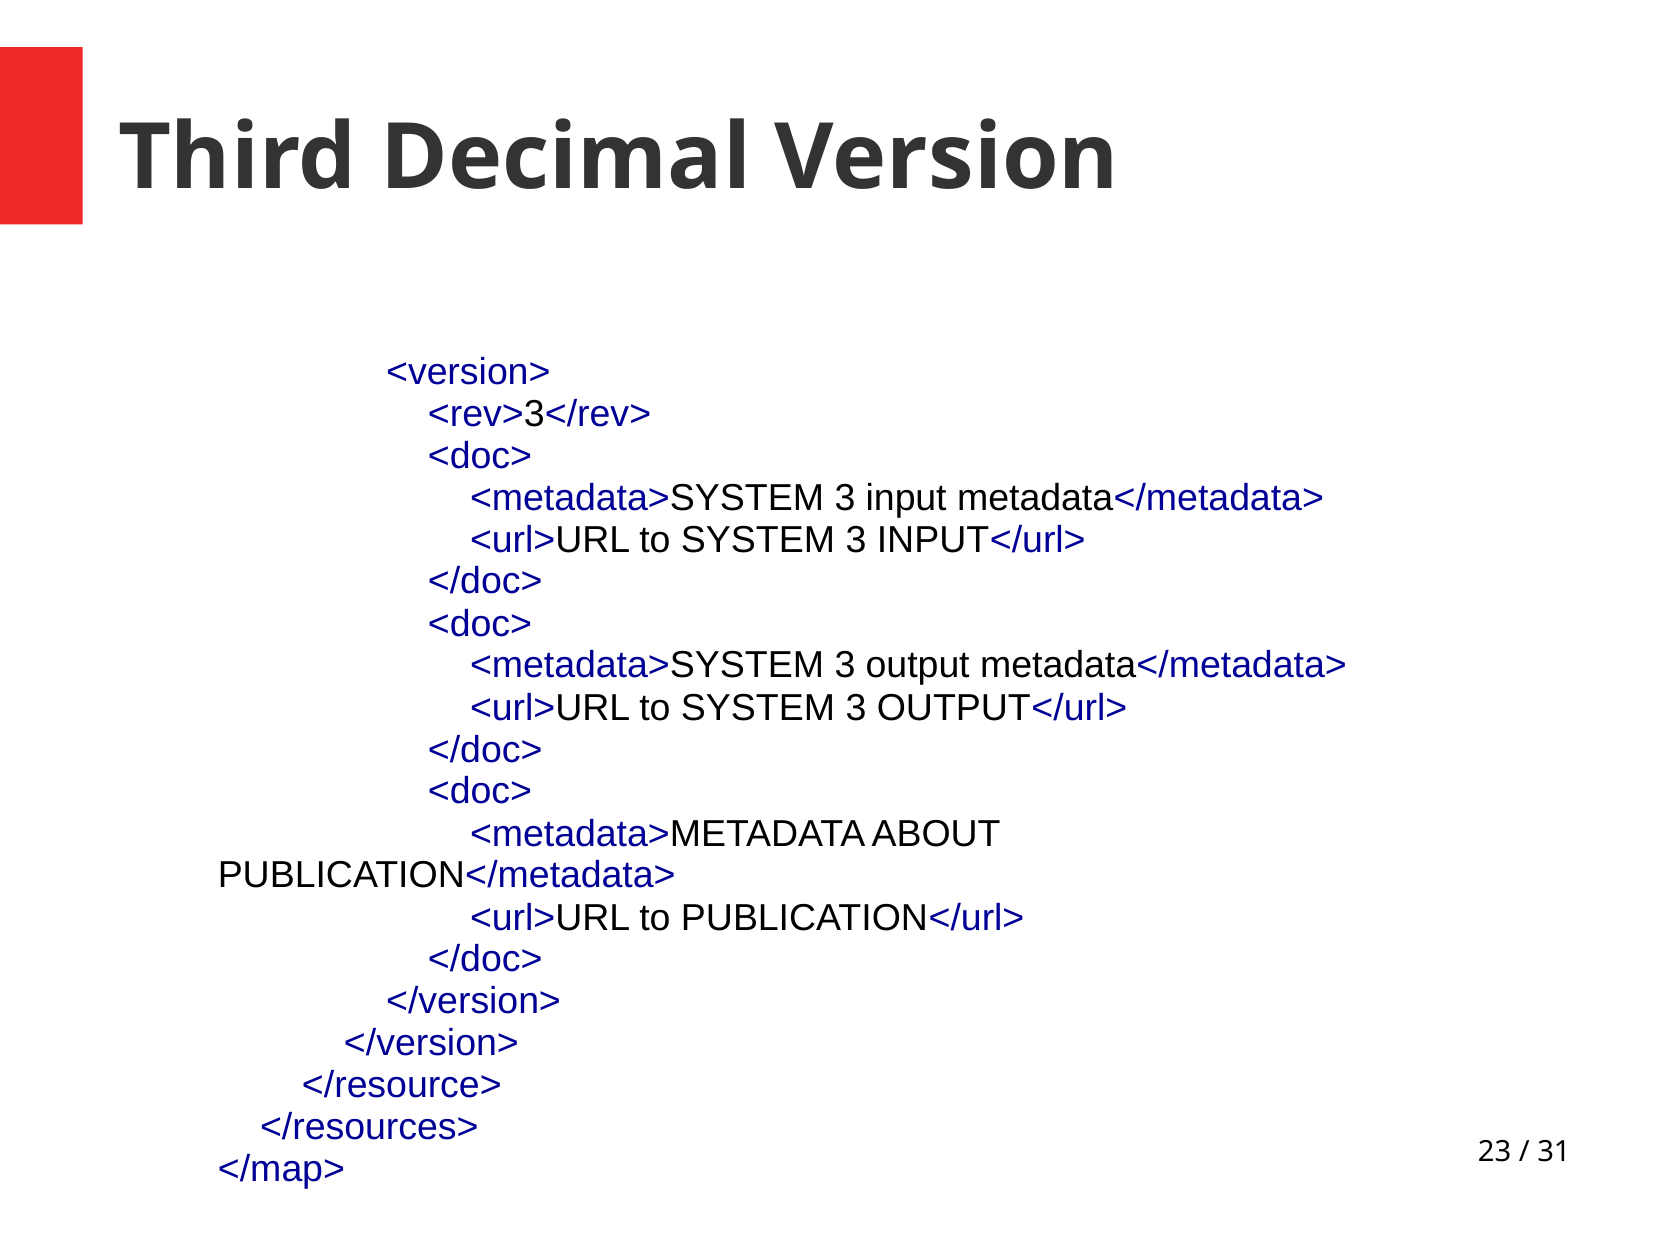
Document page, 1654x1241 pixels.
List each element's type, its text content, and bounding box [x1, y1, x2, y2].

text_box <version> <rev>3</rev> <doc> <metadata>SYSTEM 3 input metadata</metadata> <url>URL to SYSTEM 3 INPUT</url> </doc> <doc> <metadata>SYSTEM 3 output metadata</metadata> <url>URL to SYSTEM 3 OUTPUT</url> </doc> <doc> <metadata>METADATA ABOUT PUBLICATION</metadata> <url>URL to PUBLICATION</url> </doc> </version> </version> </resource> </resources> </map> [203, 342, 1483, 1198]
title Third Decimal Version [118, 49, 1571, 257]
